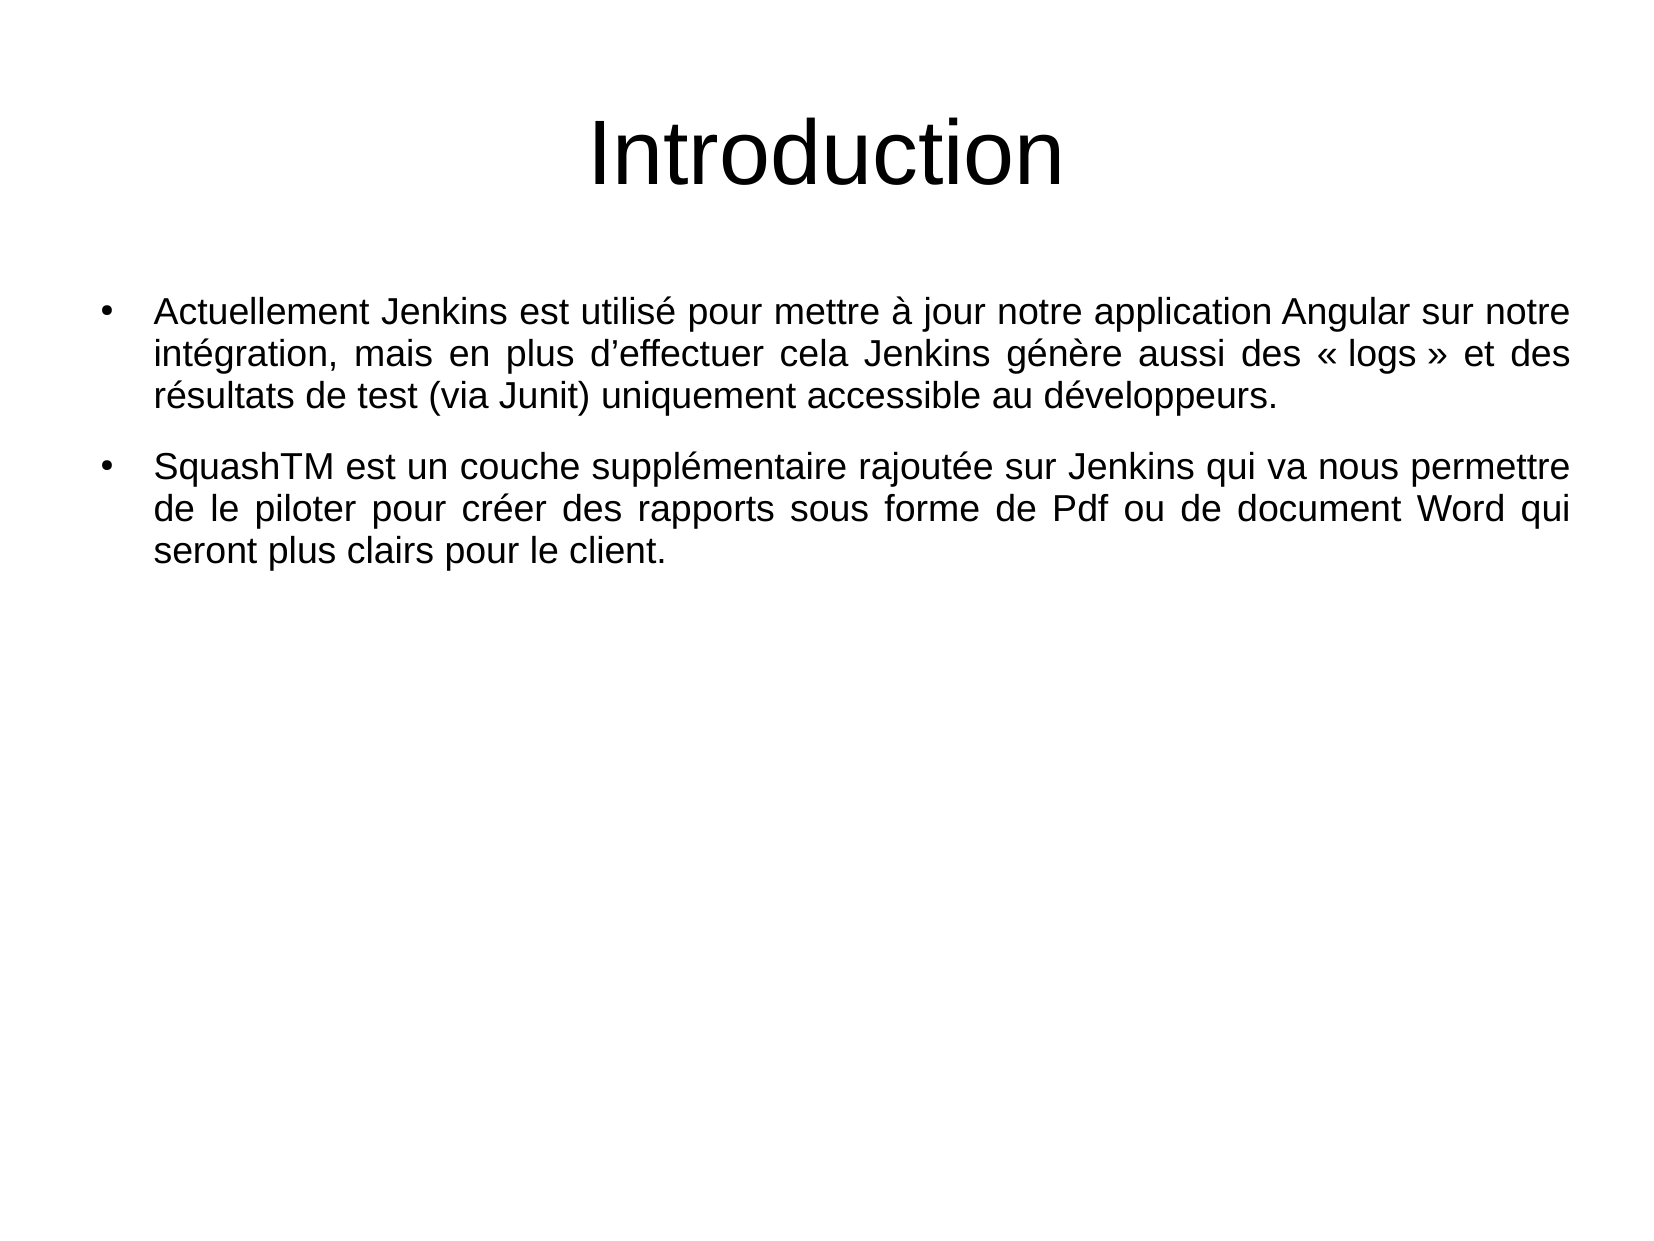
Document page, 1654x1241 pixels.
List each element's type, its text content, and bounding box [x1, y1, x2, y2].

title Introduction [82, 49, 1571, 257]
list Actuellement Jenkins est utilisé pour mettre à jour notre application Angular sur notre intégration, mais en plus d’effectuer cela Jenkins génère aussi des « logs » et des résultats de test (via Junit) uniquement accessible au développeurs. SquashTM est un couche supplémentaire rajoutée sur Jenkins qui va nous permettre de le piloter pour créer des rapports sous forme de Pdf ou de document Word qui seront plus clairs pour le client. [82, 290, 1571, 1010]
